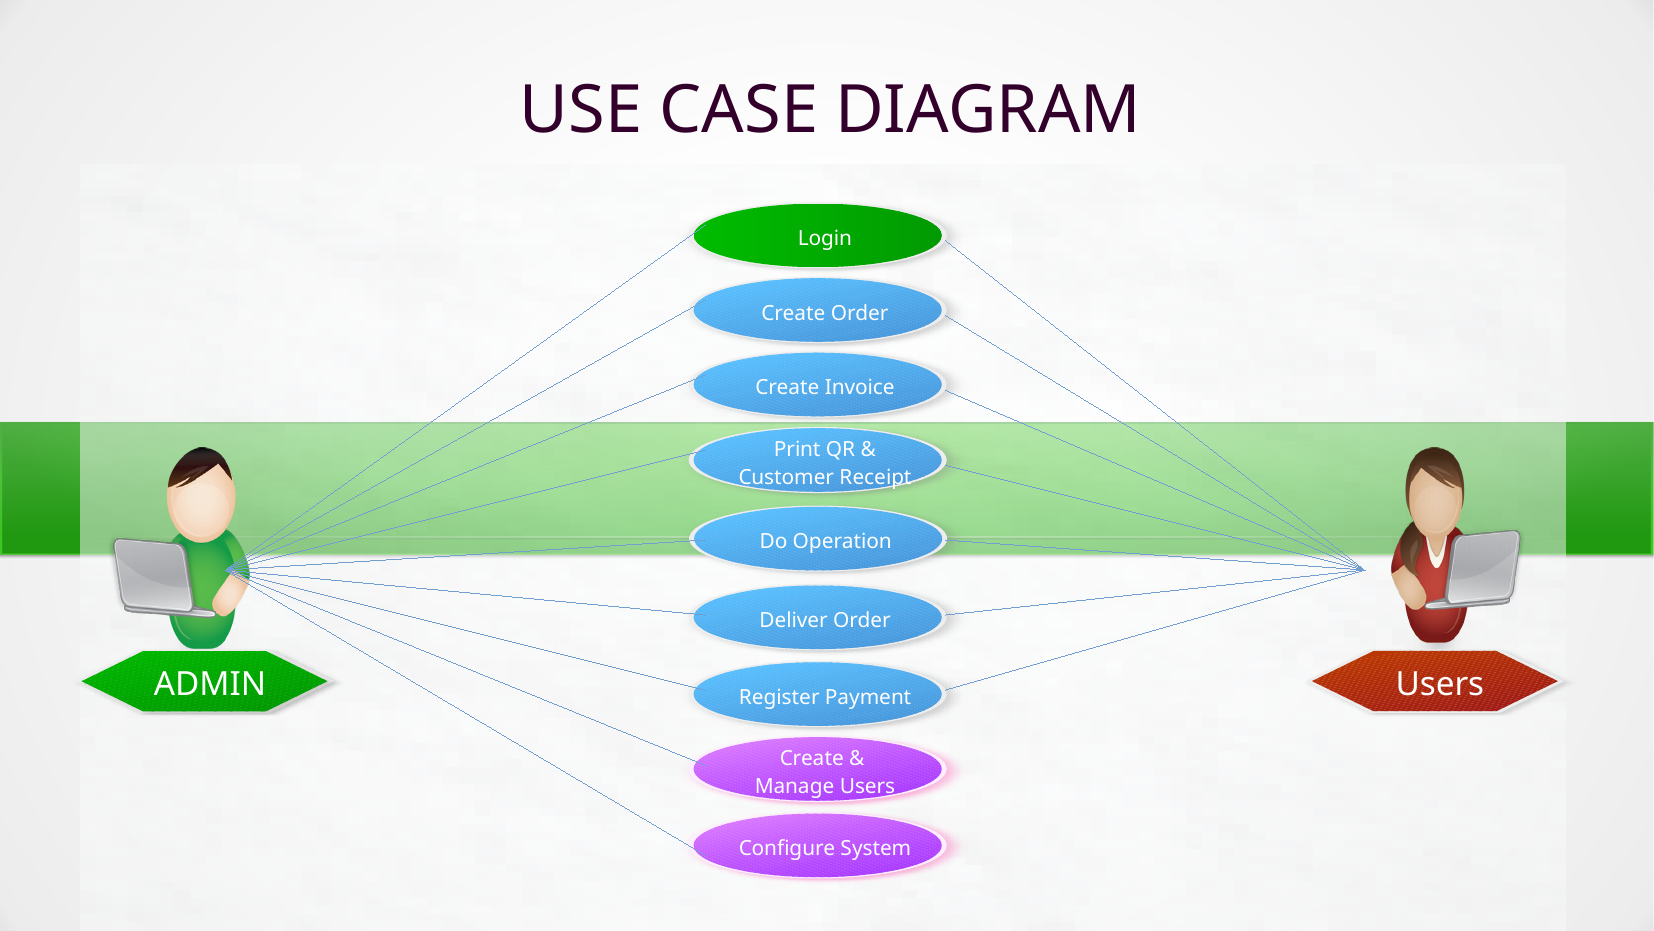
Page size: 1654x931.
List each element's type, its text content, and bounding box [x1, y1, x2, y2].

title USE CASE DIAGRAM [86, 0, 1576, 213]
picture [0, 0, 1654, 931]
